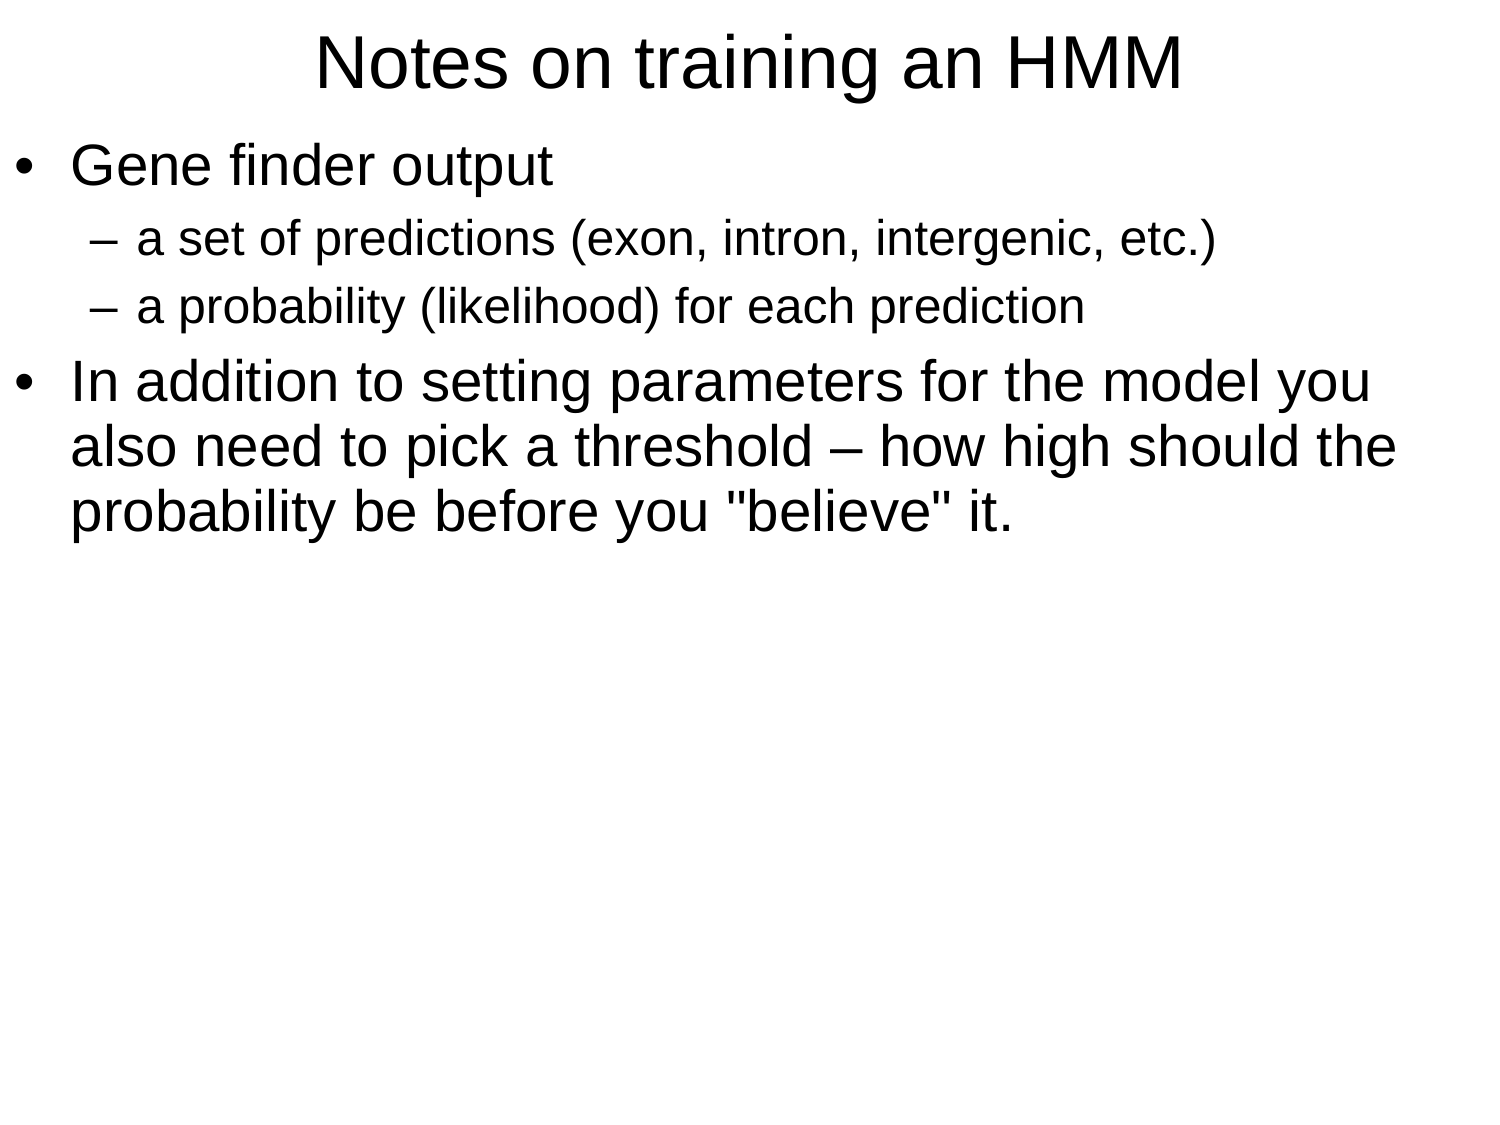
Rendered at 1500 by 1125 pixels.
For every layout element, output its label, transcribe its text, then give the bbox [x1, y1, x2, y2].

list Gene finder output a set of predictions (exon, intron, intergenic, etc.) a probability (likelihood) for each prediction In addition to setting parameters for the model you also need to pick a threshold – how high should the probability be before you "believe" it. [0, 124, 1500, 1125]
title Notes on training an HMM [0, 12, 1500, 113]
